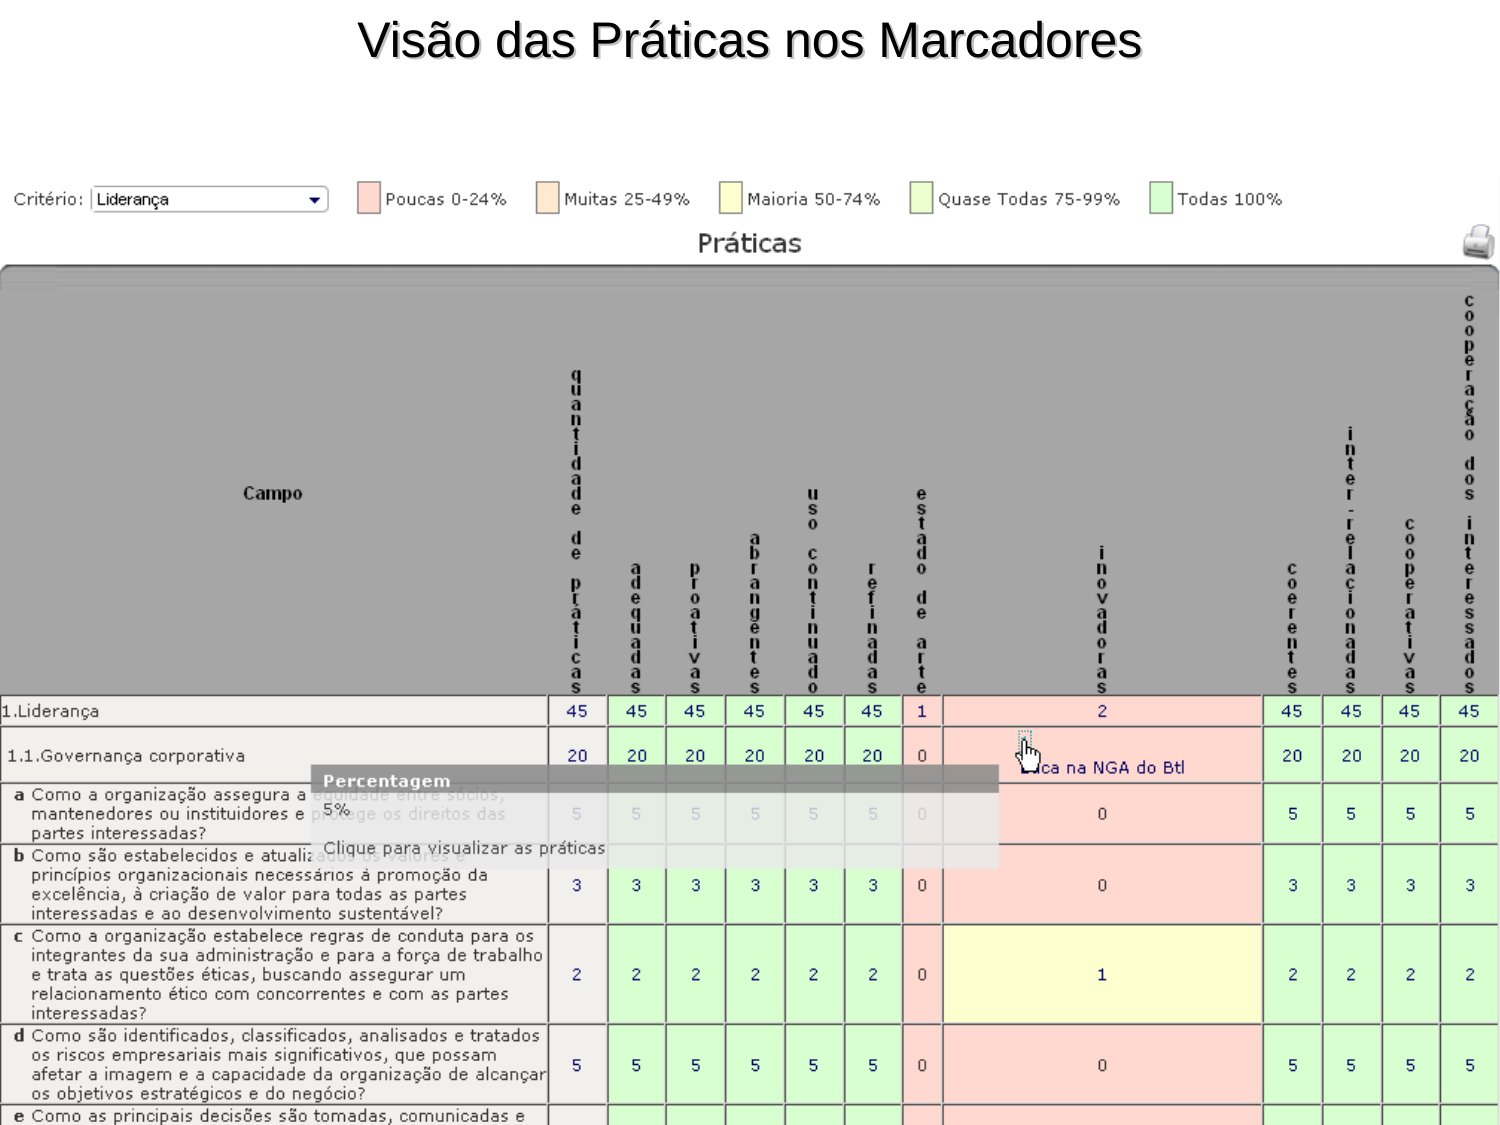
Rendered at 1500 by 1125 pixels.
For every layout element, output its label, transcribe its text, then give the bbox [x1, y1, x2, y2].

text_box Visão das Práticas nos Marcadores [0, 0, 1500, 76]
picture [0, 177, 1500, 1125]
